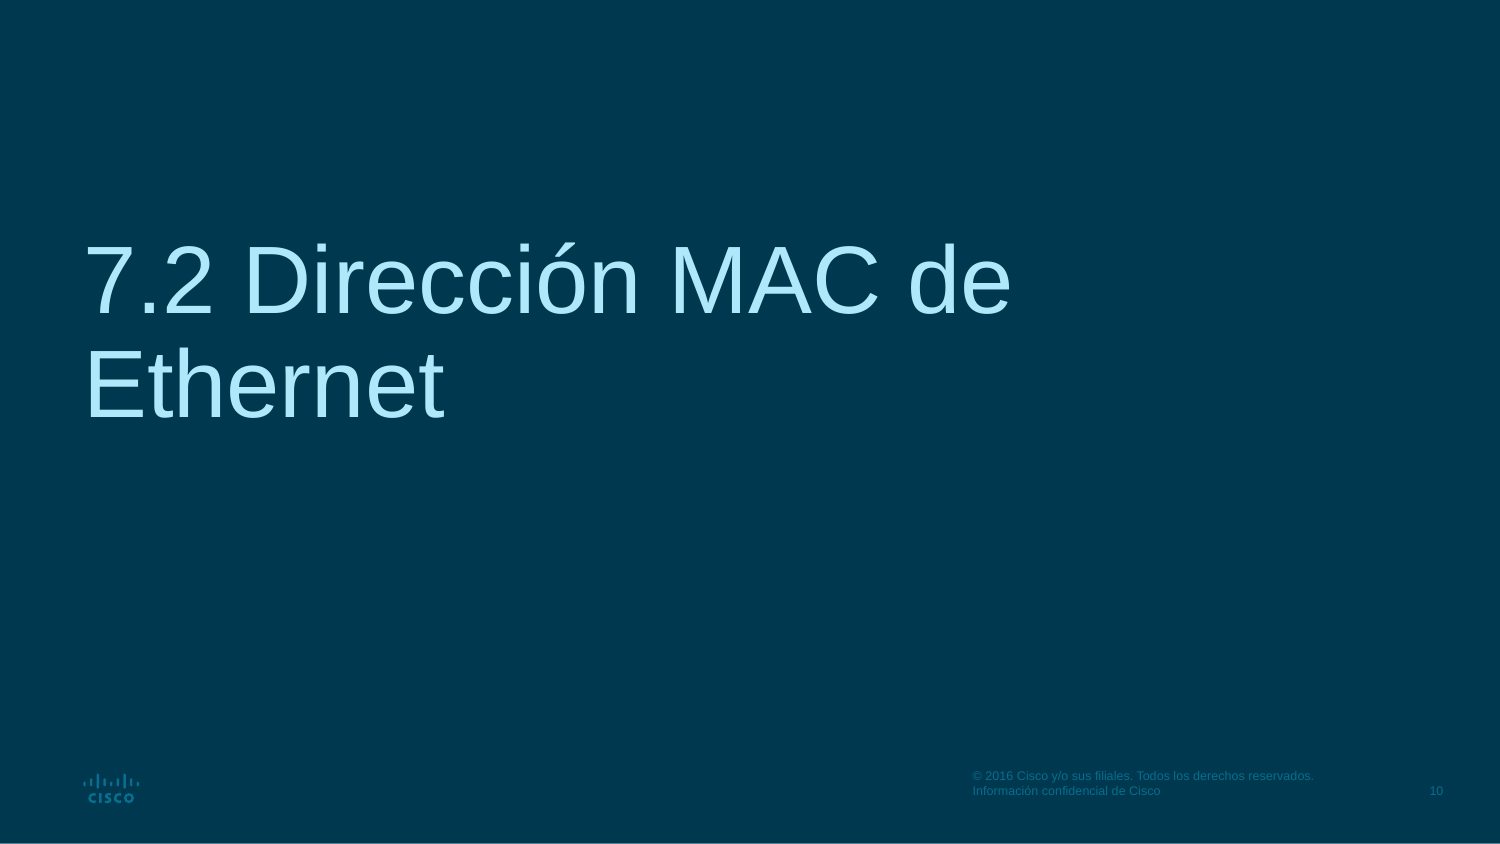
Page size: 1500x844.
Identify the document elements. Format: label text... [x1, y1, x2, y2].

title 7.2 Dirección MAC de Ethernet [68, 293, 1356, 446]
